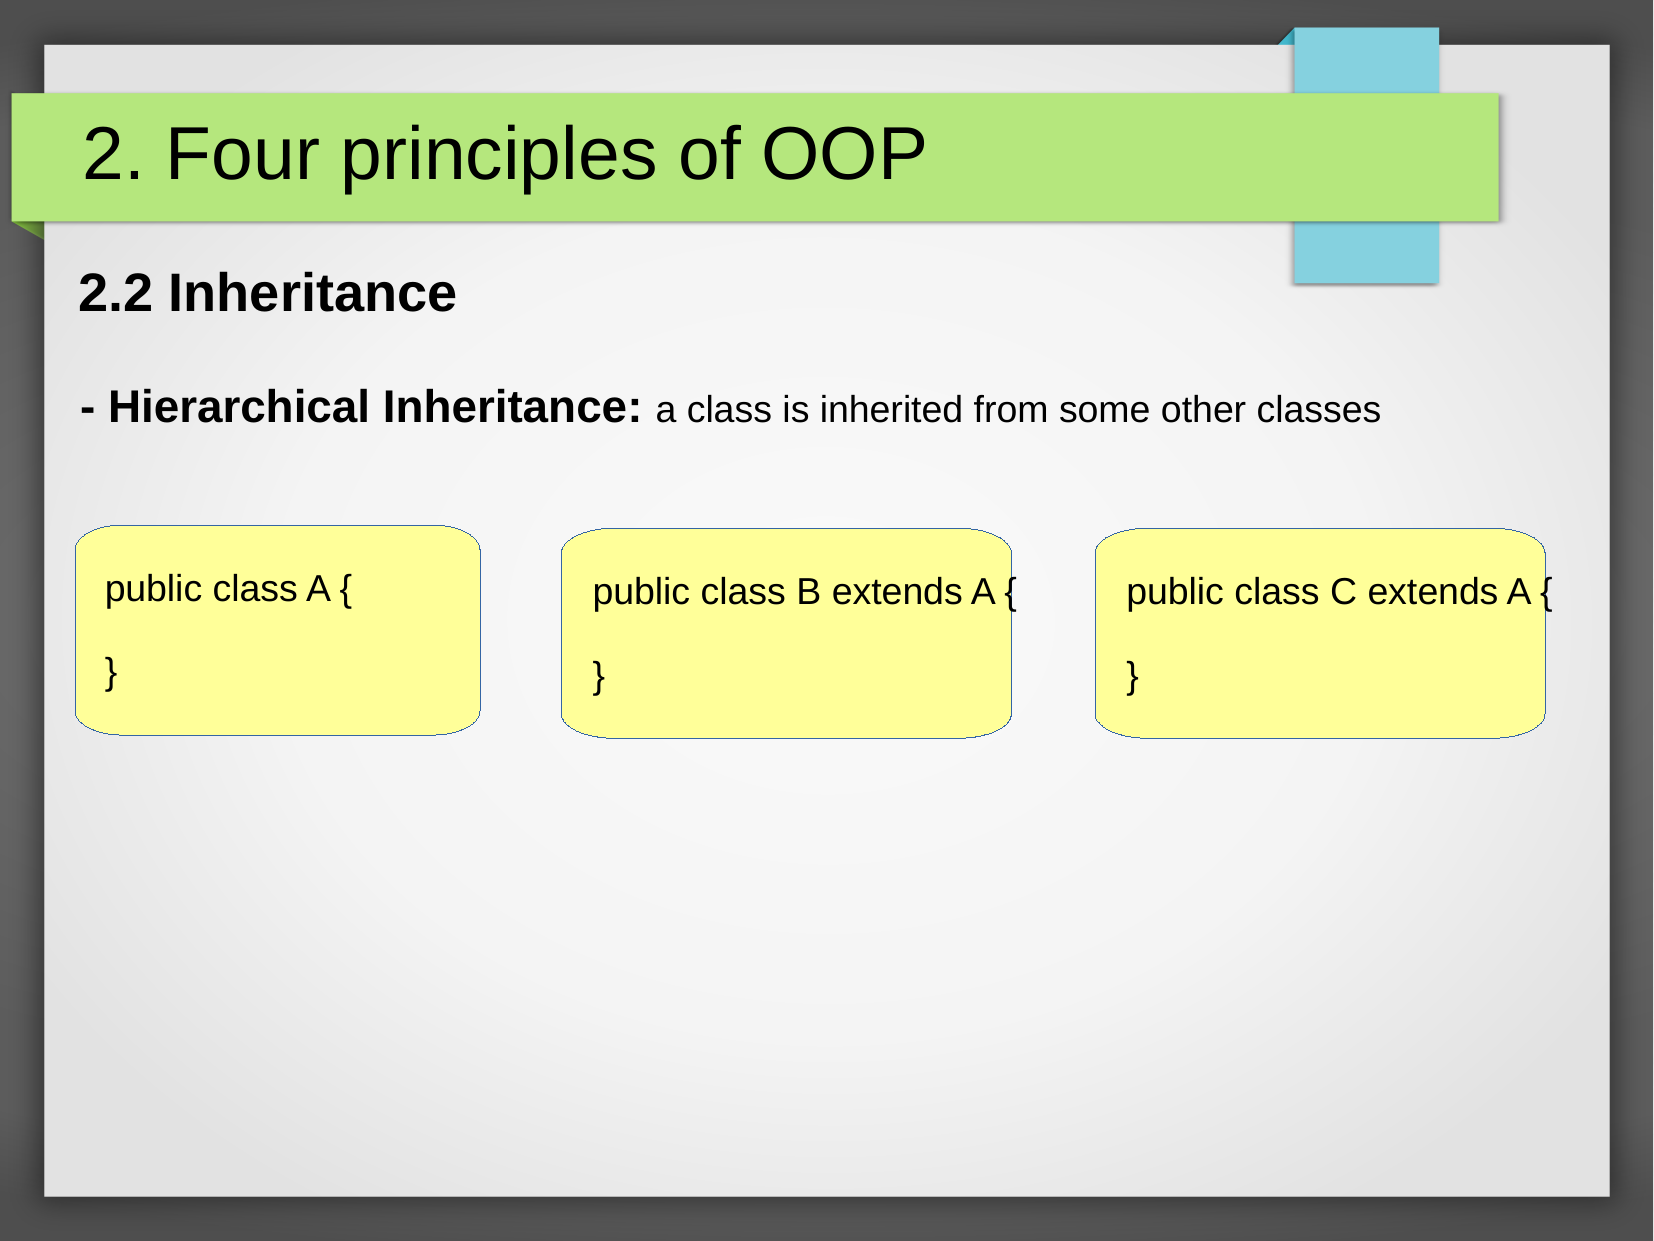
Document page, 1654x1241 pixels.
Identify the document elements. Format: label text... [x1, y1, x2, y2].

title 2. Four principles of OOP [82, 94, 1264, 213]
text_box - Hierarchical Inheritance: a class is inherited from some other classes [30, 347, 1486, 466]
text_box public class B extends A { } [561, 528, 1012, 739]
picture [0, 0, 1654, 1241]
text_box public class C extends A { } [1095, 528, 1546, 739]
text_box 2.2 Inheritance [28, 254, 571, 331]
text_box public class A { } [75, 525, 481, 736]
